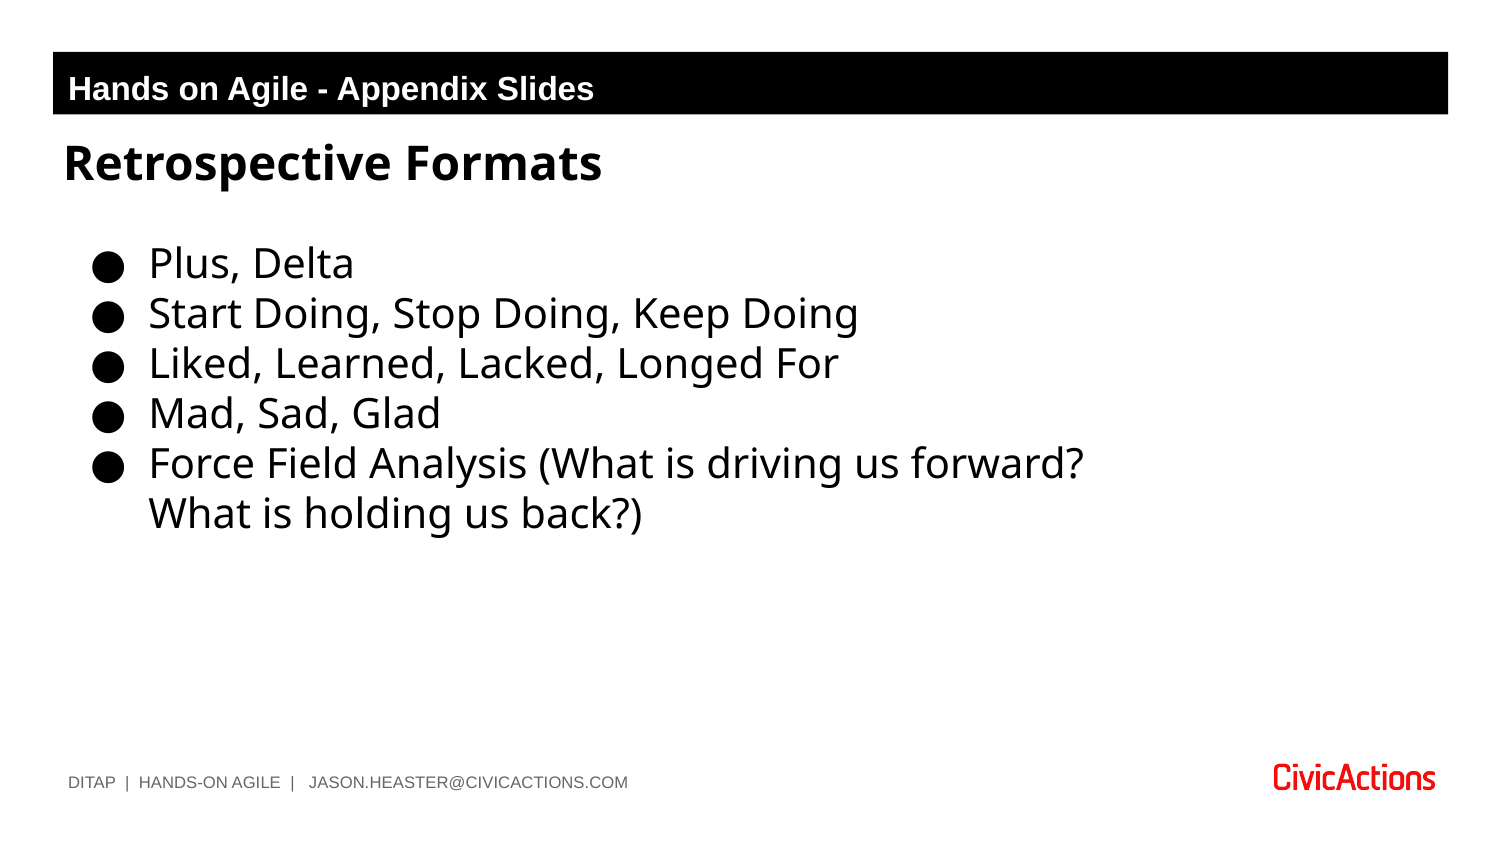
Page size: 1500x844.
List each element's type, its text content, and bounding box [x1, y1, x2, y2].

list Retrospective Formats [53, 123, 1449, 194]
title Hands on Agile - Appendix Slides [53, 51, 1449, 115]
picture [1271, 758, 1438, 795]
list Plus, Delta Start Doing, Stop Doing, Keep Doing Liked, Learned, Lacked, Longed For Mad, Sad, Glad Force Field Analysis (What is driving us forward? What is holding us back?) [63, 227, 1182, 802]
